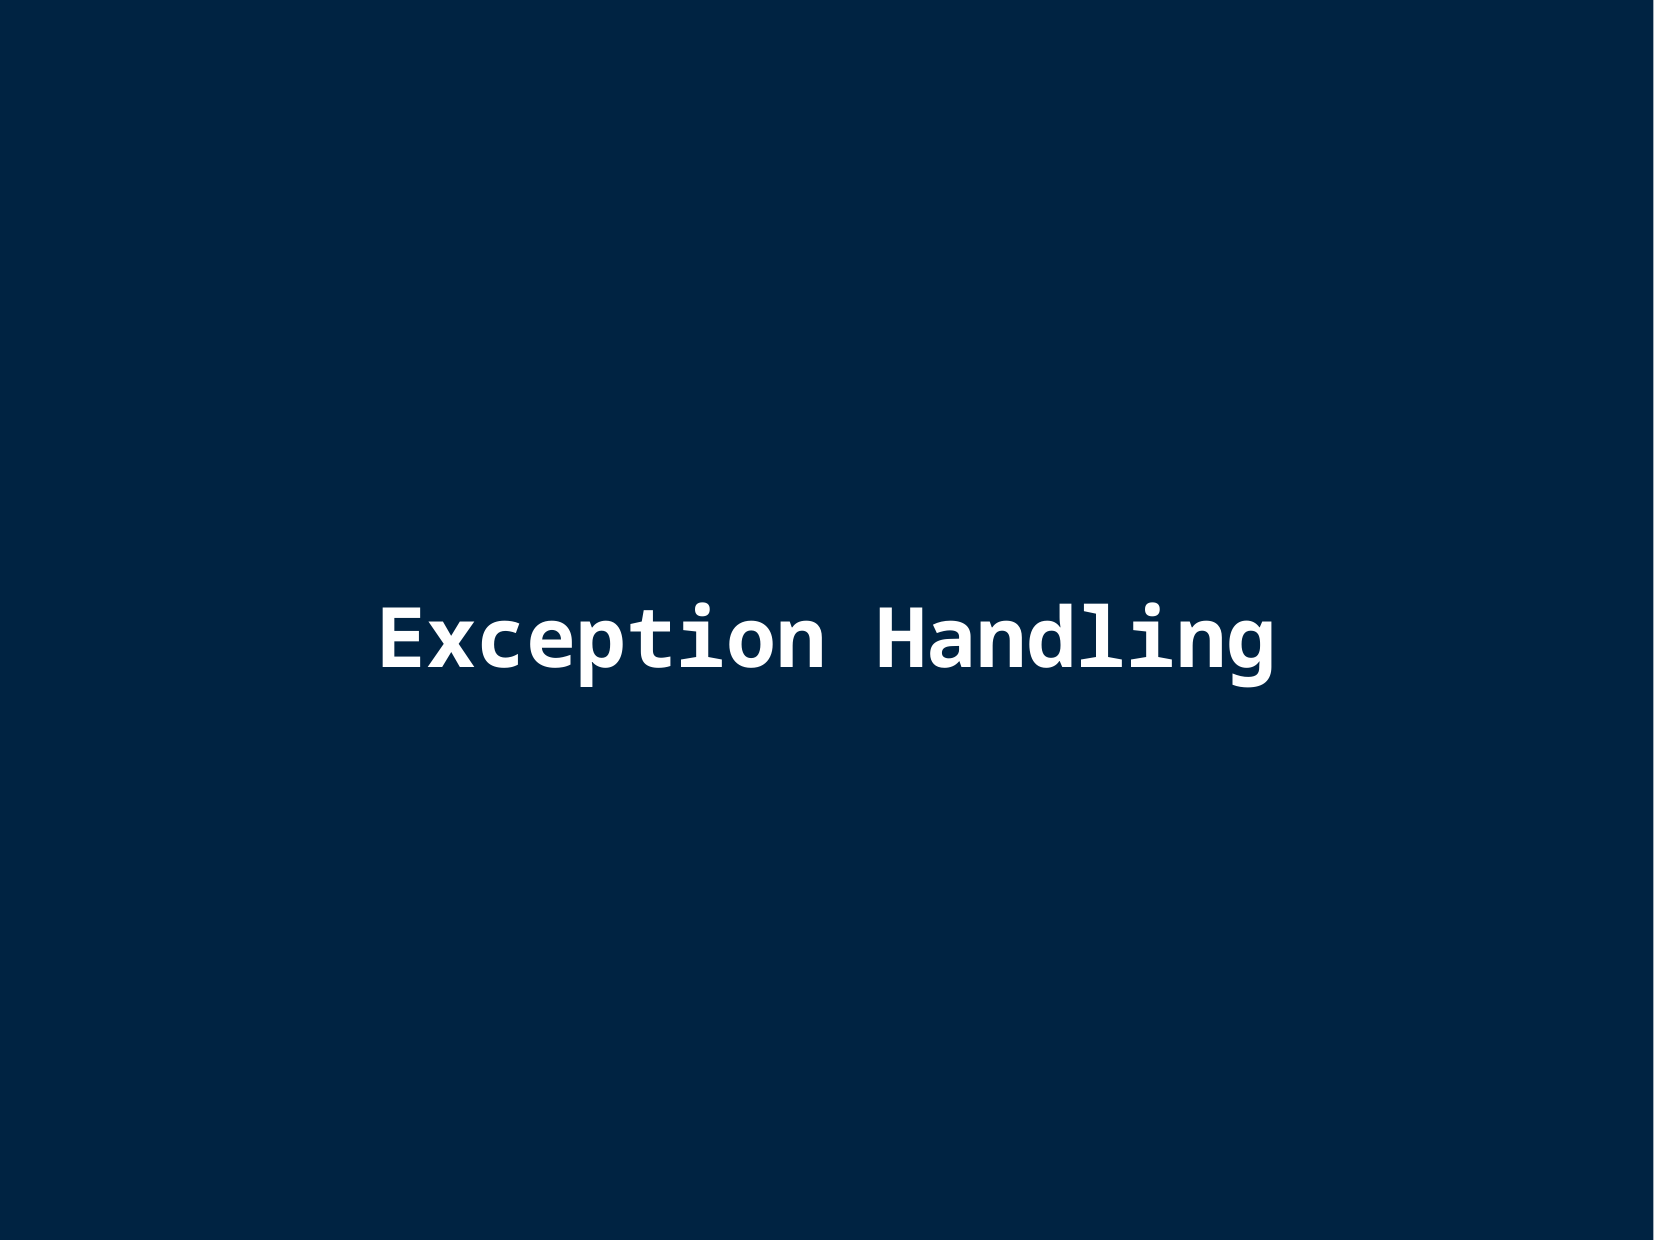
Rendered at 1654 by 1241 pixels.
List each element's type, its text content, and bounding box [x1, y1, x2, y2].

text_box Exception Handling [261, 571, 1393, 670]
